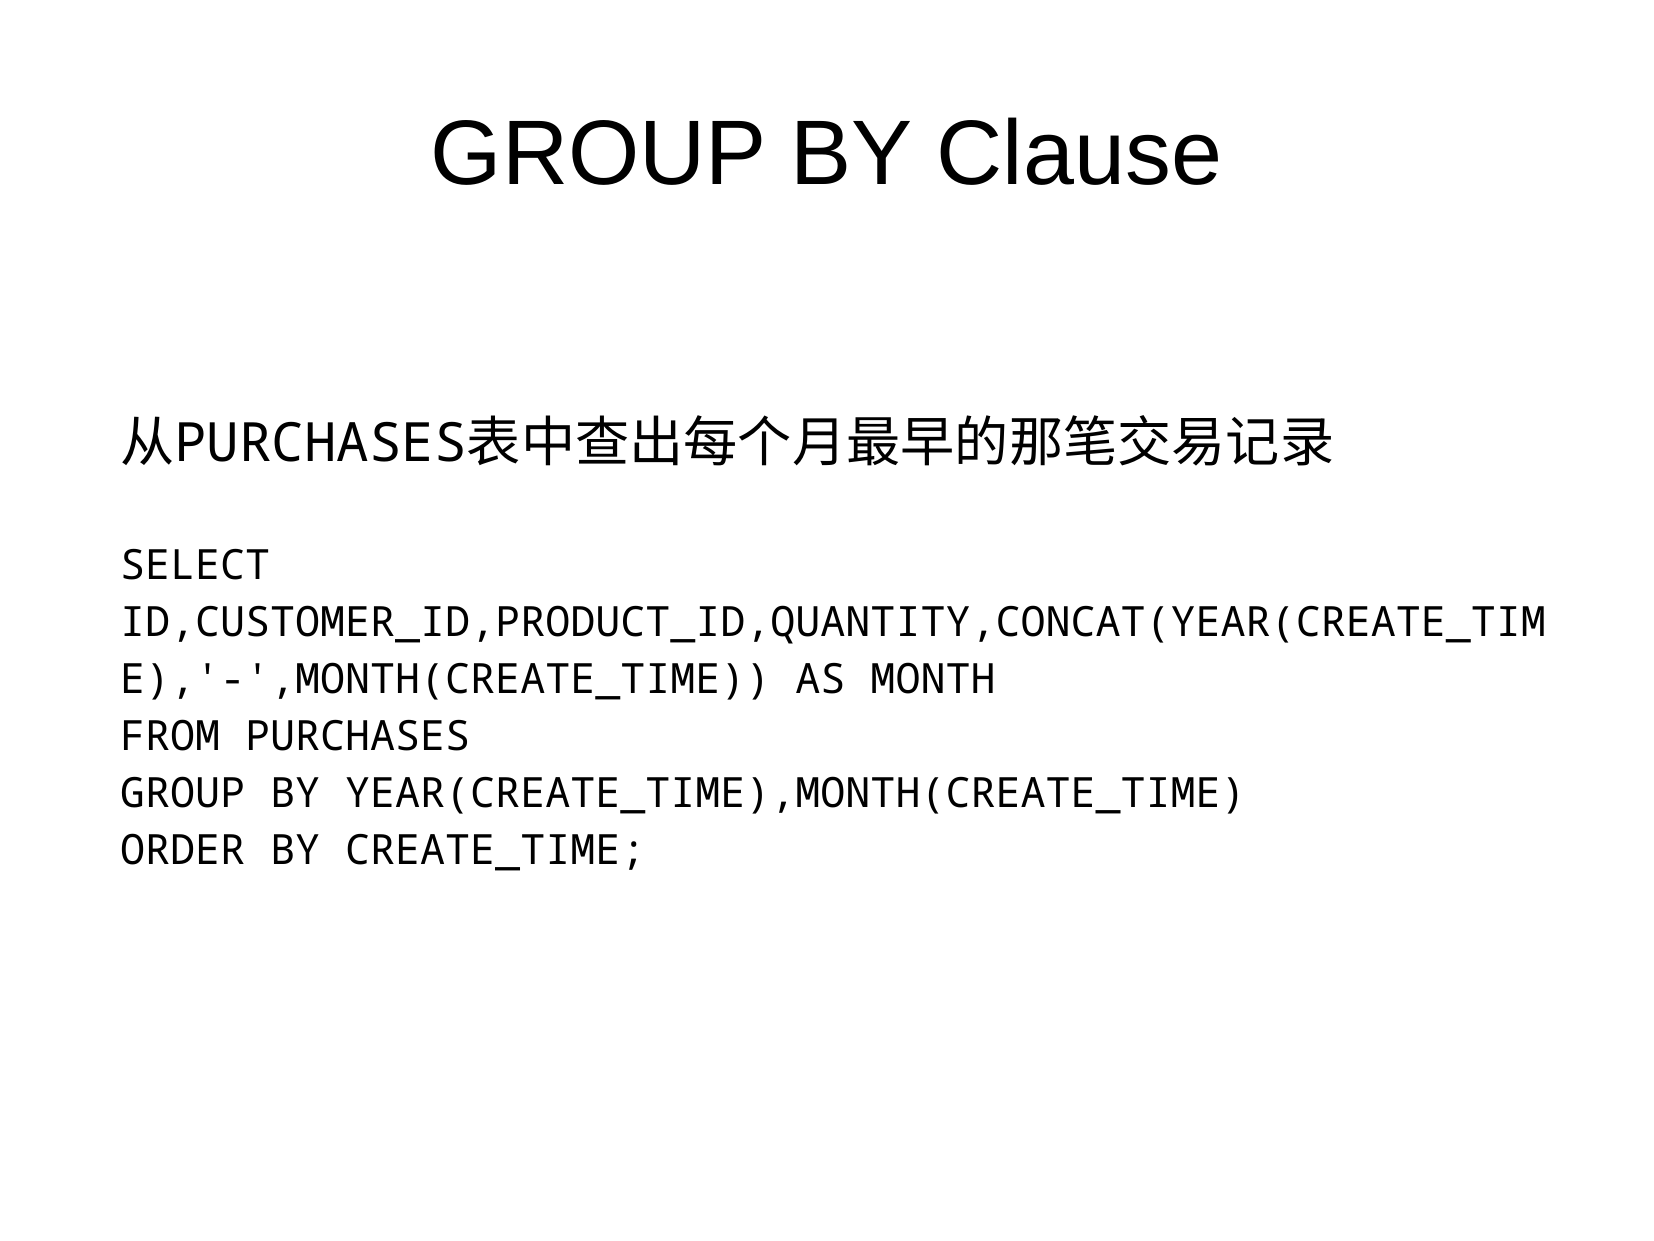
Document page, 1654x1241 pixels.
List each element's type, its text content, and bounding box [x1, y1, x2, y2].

subtitle 从PURCHASES表中查出每个月最早的那笔交易记录 SELECT ID,CUSTOMER_ID,PRODUCT_ID,QUANTITY,CONCAT(YEAR(CREATE_TIME),'-',MONTH(CREATE_TIME)) AS MONTH FROM PURCHASES GROUP BY YEAR(CREATE_TIME),MONTH(CREATE_TIME) ORDER BY CREATE_TIME; [120, 329, 1546, 945]
title GROUP BY Clause [82, 49, 1571, 257]
